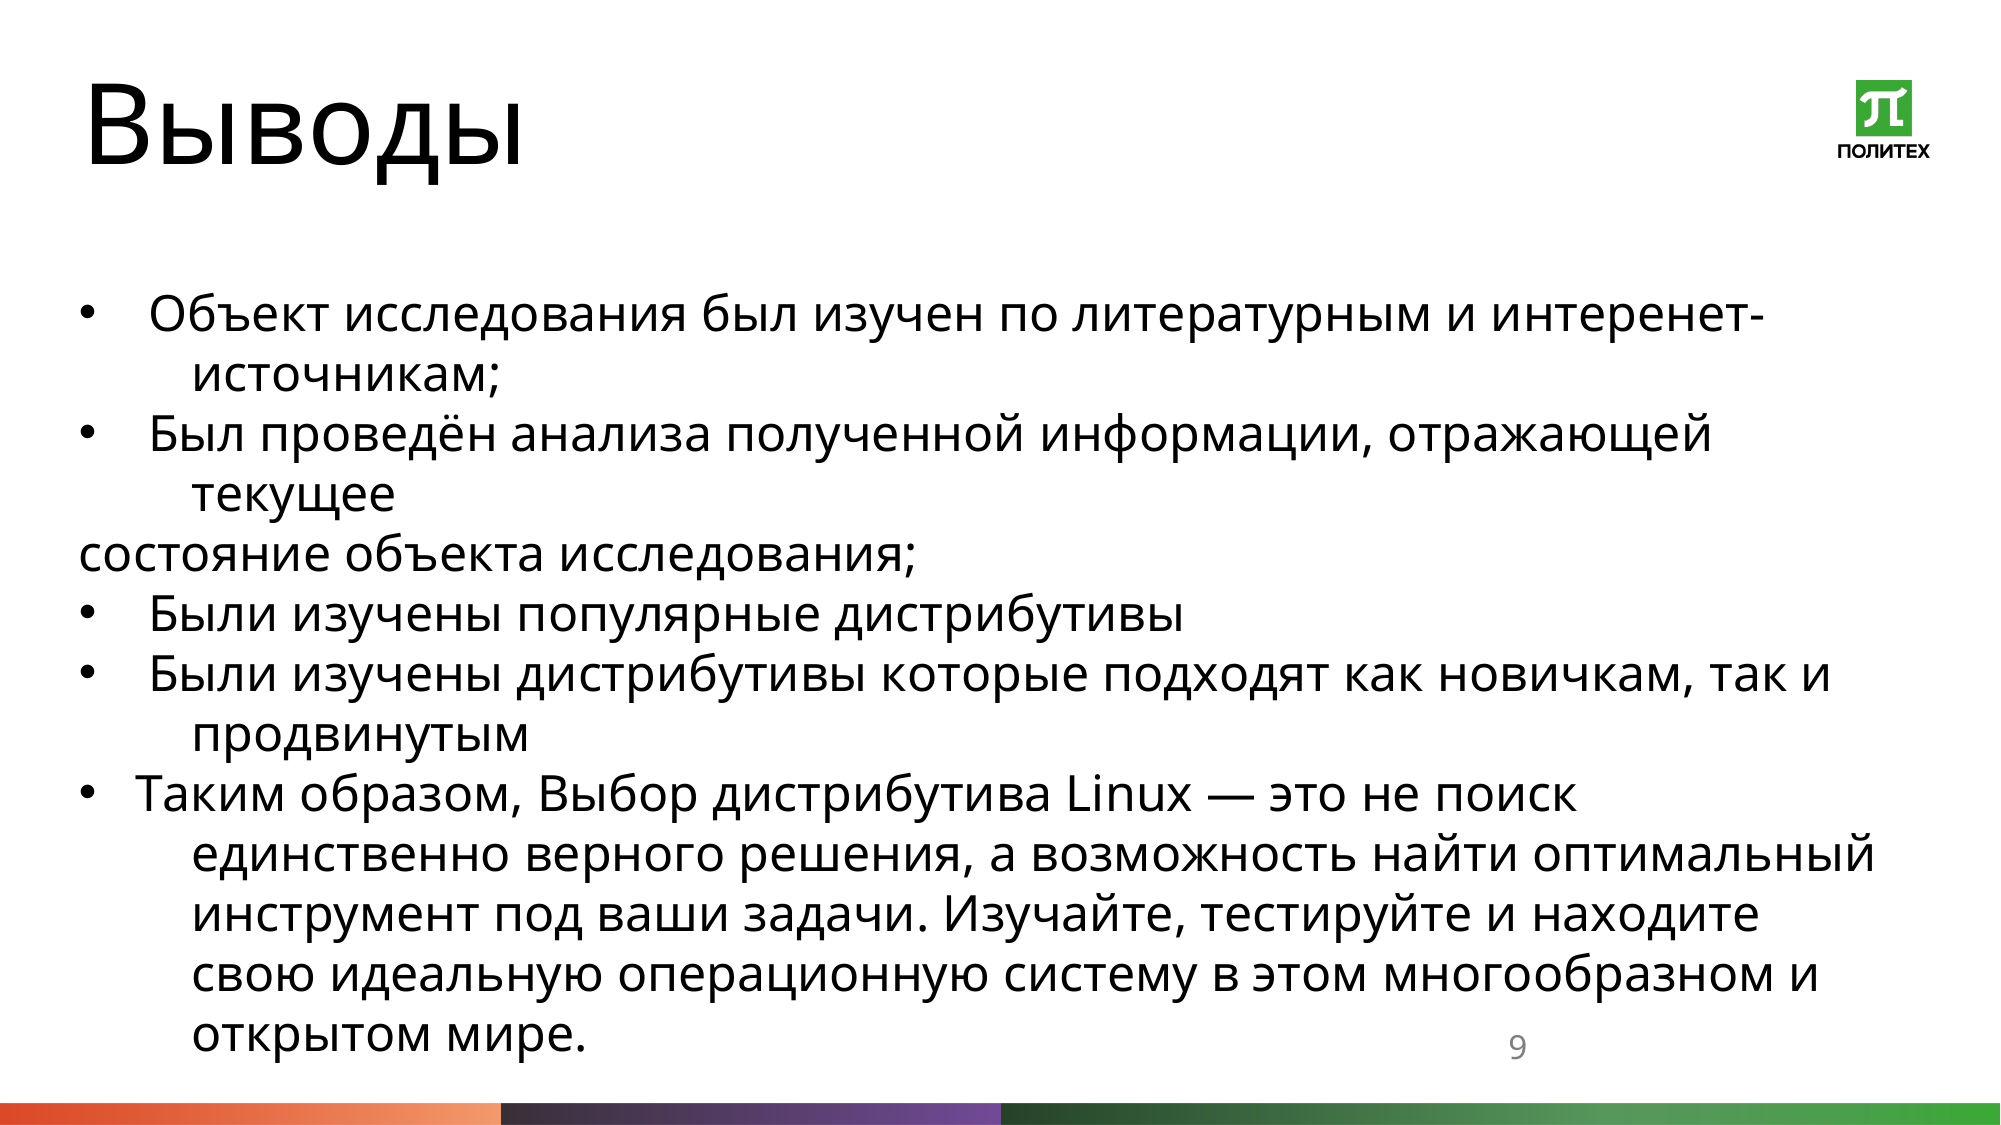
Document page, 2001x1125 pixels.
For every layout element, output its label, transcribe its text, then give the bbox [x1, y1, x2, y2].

text_box 9 [1493, 1018, 1944, 1079]
text_box Объект исследования был изучен по литературным и интеренет-источникам; Был проведён анализа полученной информации, отражающей текущее состояние объекта исследования; Были изучены популярные дистрибутивы Были изучены дистрибутивы которые подходят как новичкам, так и продвинутым Таким образом, Выбор дистрибутива Linux — это не поиск единственно верного решения, а возможность найти оптимальный инструмент под ваши задачи. Изучайте, тестируйте и находите свою идеальную операционную систему в этом многообразном и открытом мире. [63, 228, 1907, 956]
text_box [66, 1018, 986, 1079]
title Выводы [66, 60, 1612, 228]
